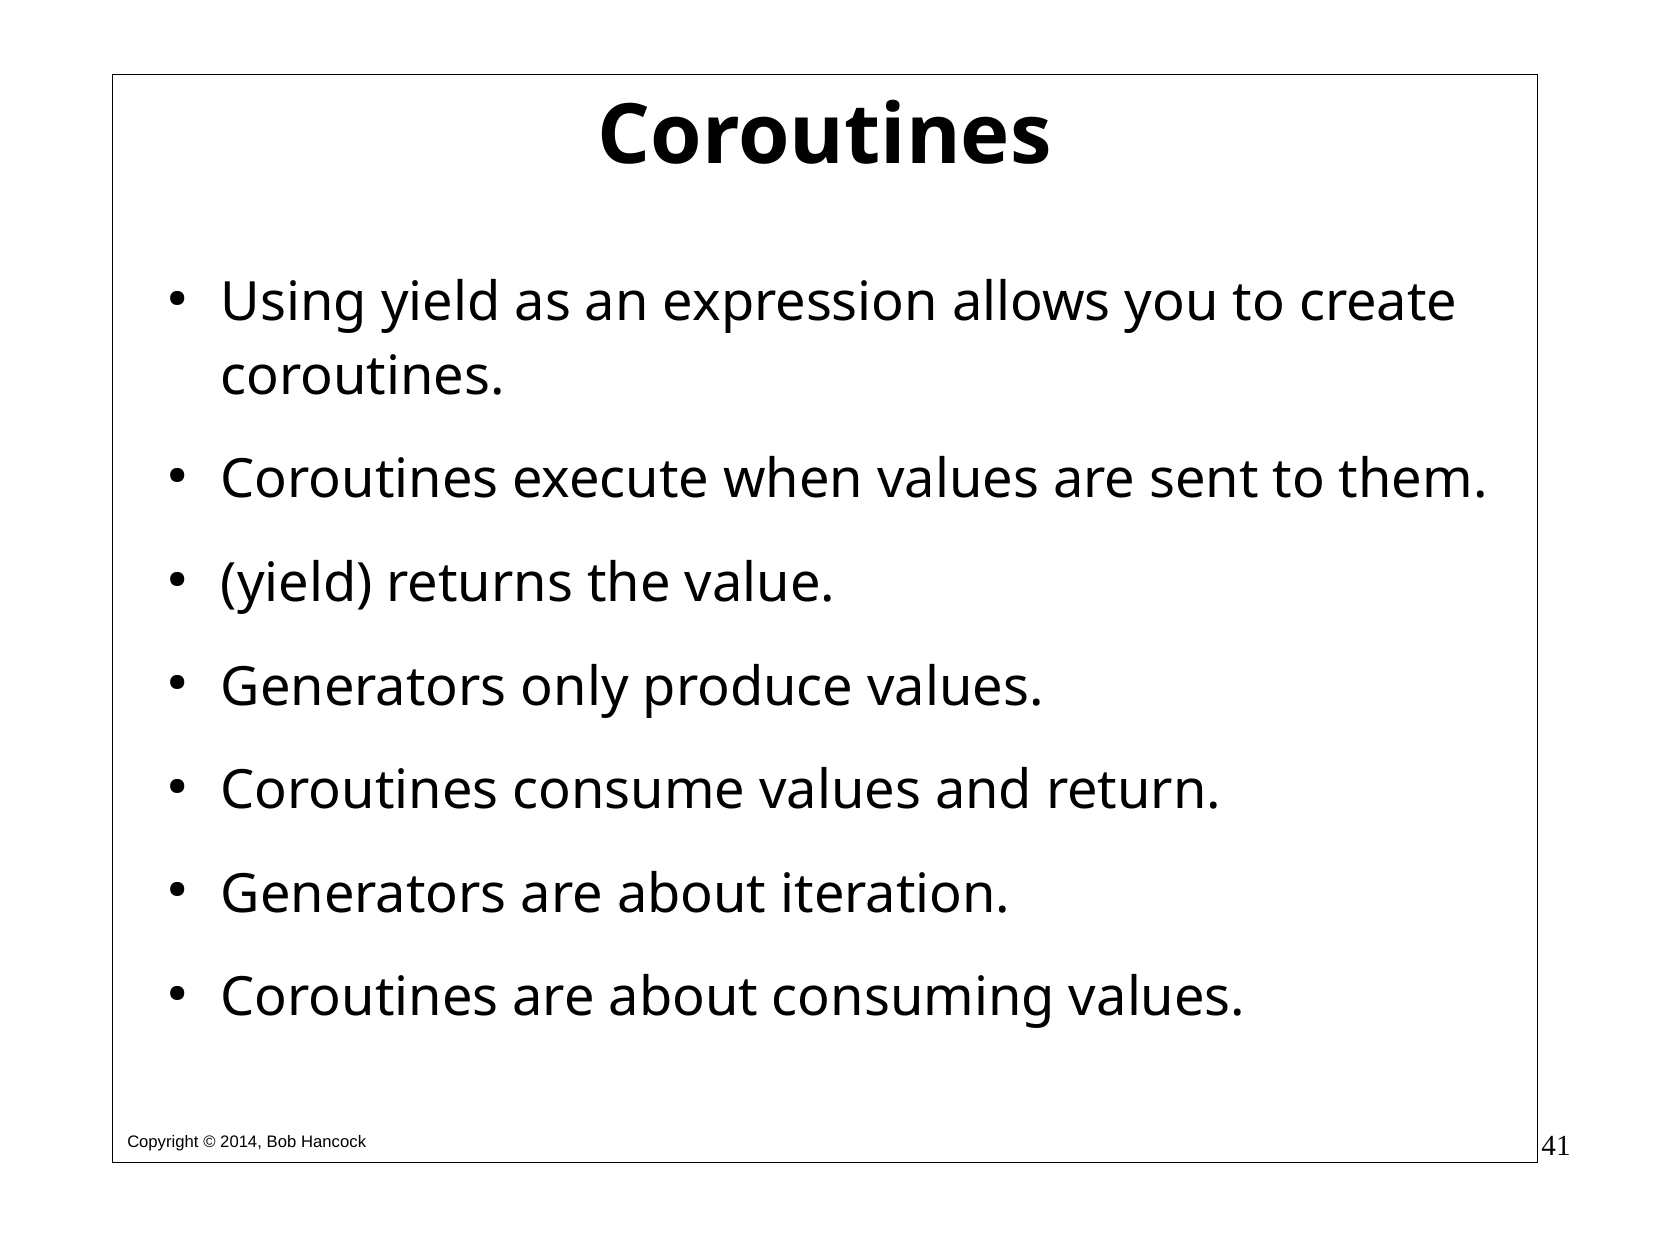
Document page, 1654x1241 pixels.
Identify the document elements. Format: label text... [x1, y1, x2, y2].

list Using yield as an expression allows you to create coroutines. Coroutines execute when values are sent to them. (yield) returns the value. Generators only produce values. Coroutines consume values and return. Generators are about iteration. Coroutines are about consuming values. [150, 262, 1501, 1126]
text_box Copyright © 2014, Bob Hancock [112, 1125, 382, 1159]
title Coroutines [112, 75, 1538, 188]
